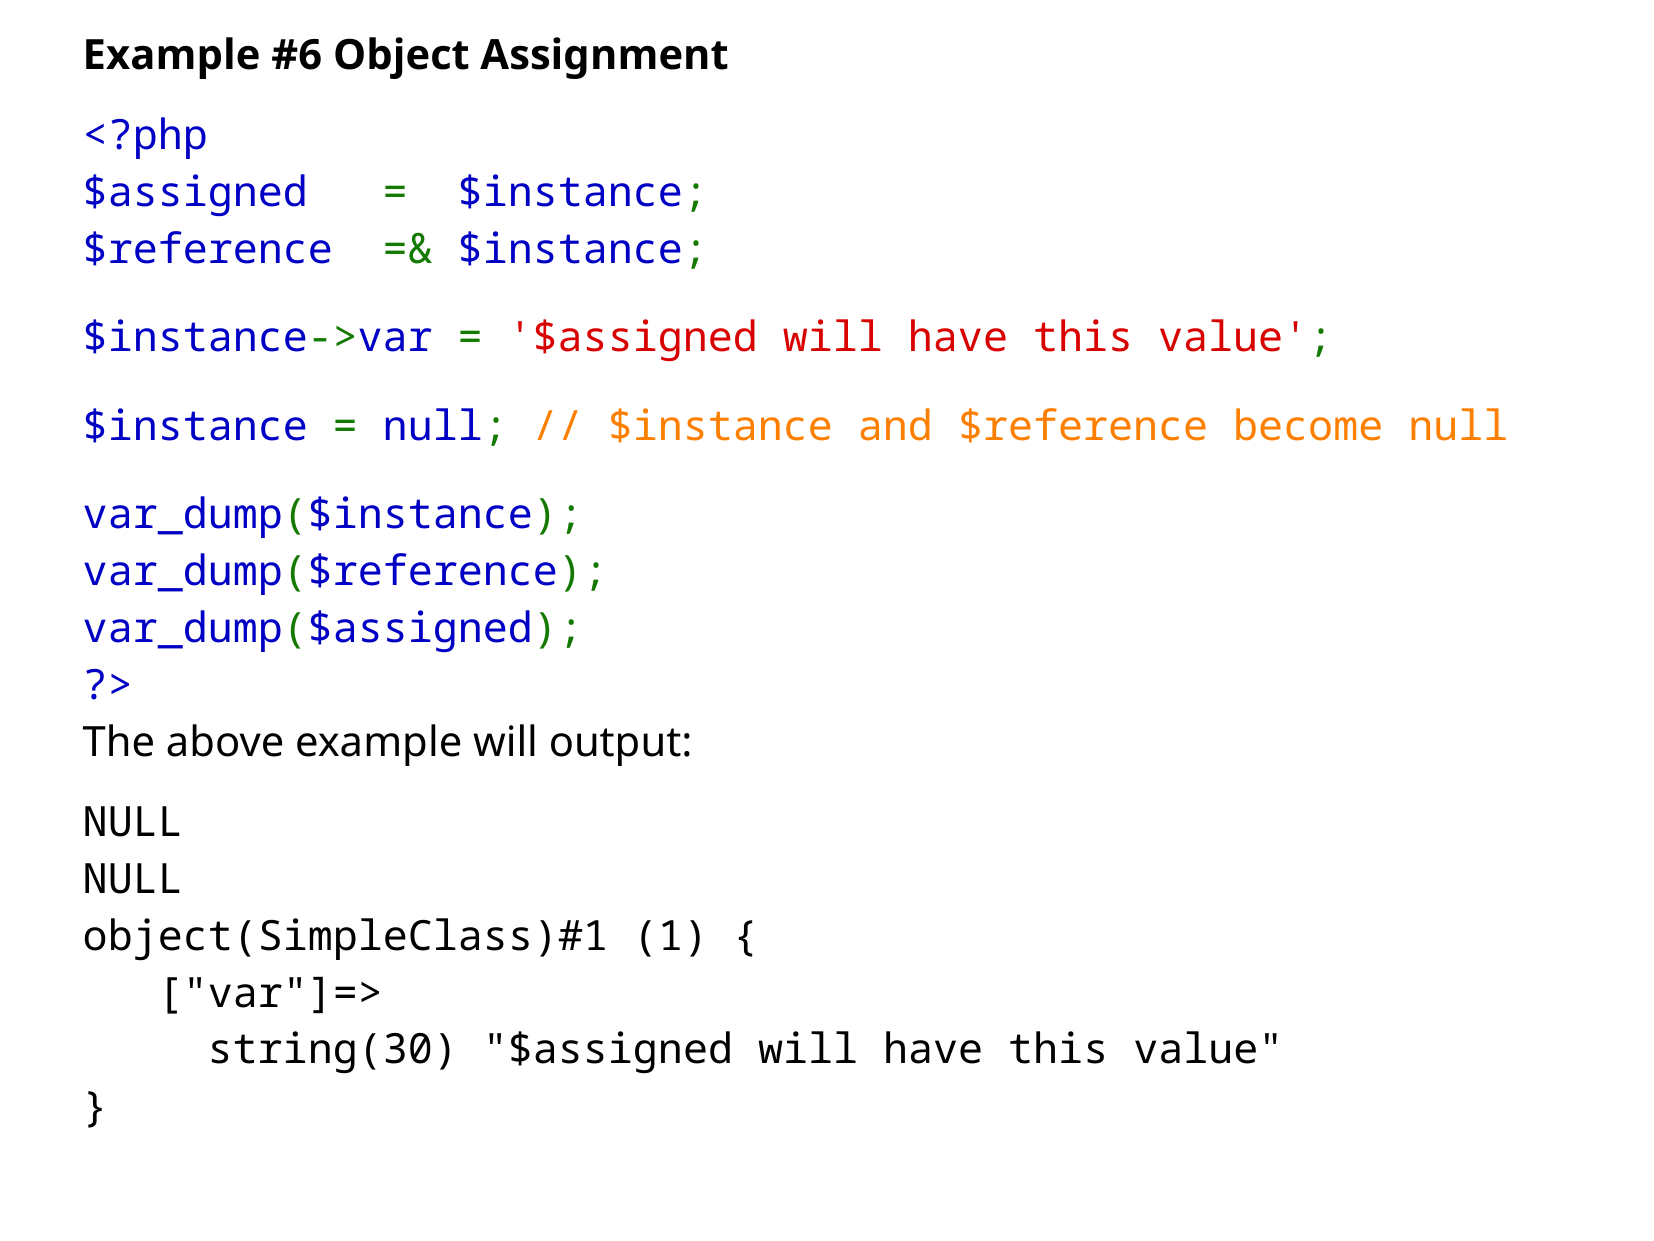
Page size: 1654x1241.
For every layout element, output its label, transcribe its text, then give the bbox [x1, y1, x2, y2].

subtitle Example #6 Object Assignment <?php $assigned = $instance; $reference =& $instance; $instance->var = '$assigned will have this value'; $instance = null; // $instance and $reference become null var_dump($instance); var_dump($reference); var_dump($assigned); ?> The above example will output: NULL NULL object(SimpleClass)#1 (1) { ["var"]=> string(30) "$assigned will have this value" } [82, 56, 1571, 1102]
